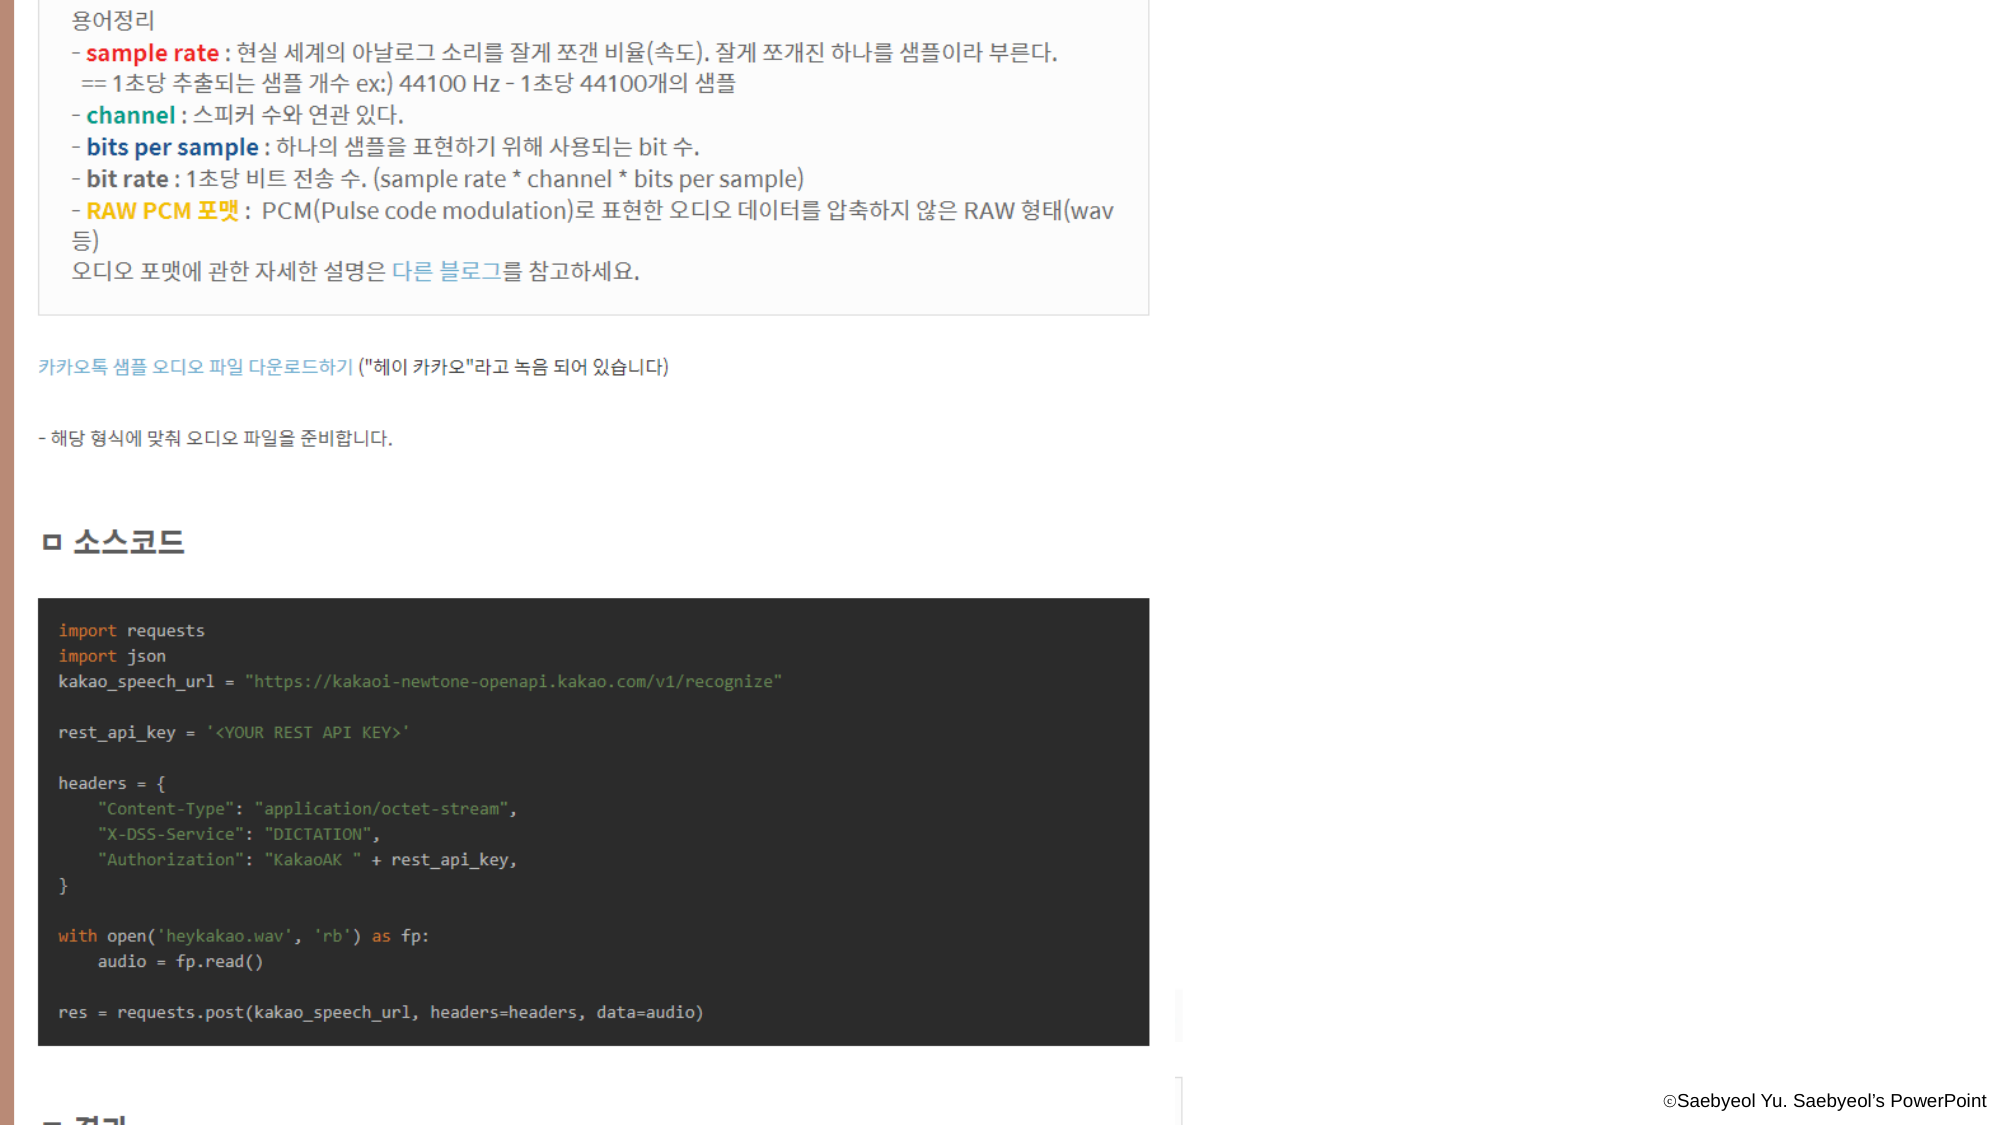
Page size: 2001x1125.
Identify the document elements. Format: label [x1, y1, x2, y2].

picture [15, 0, 1272, 1125]
text_box [0, 0, 15, 1125]
